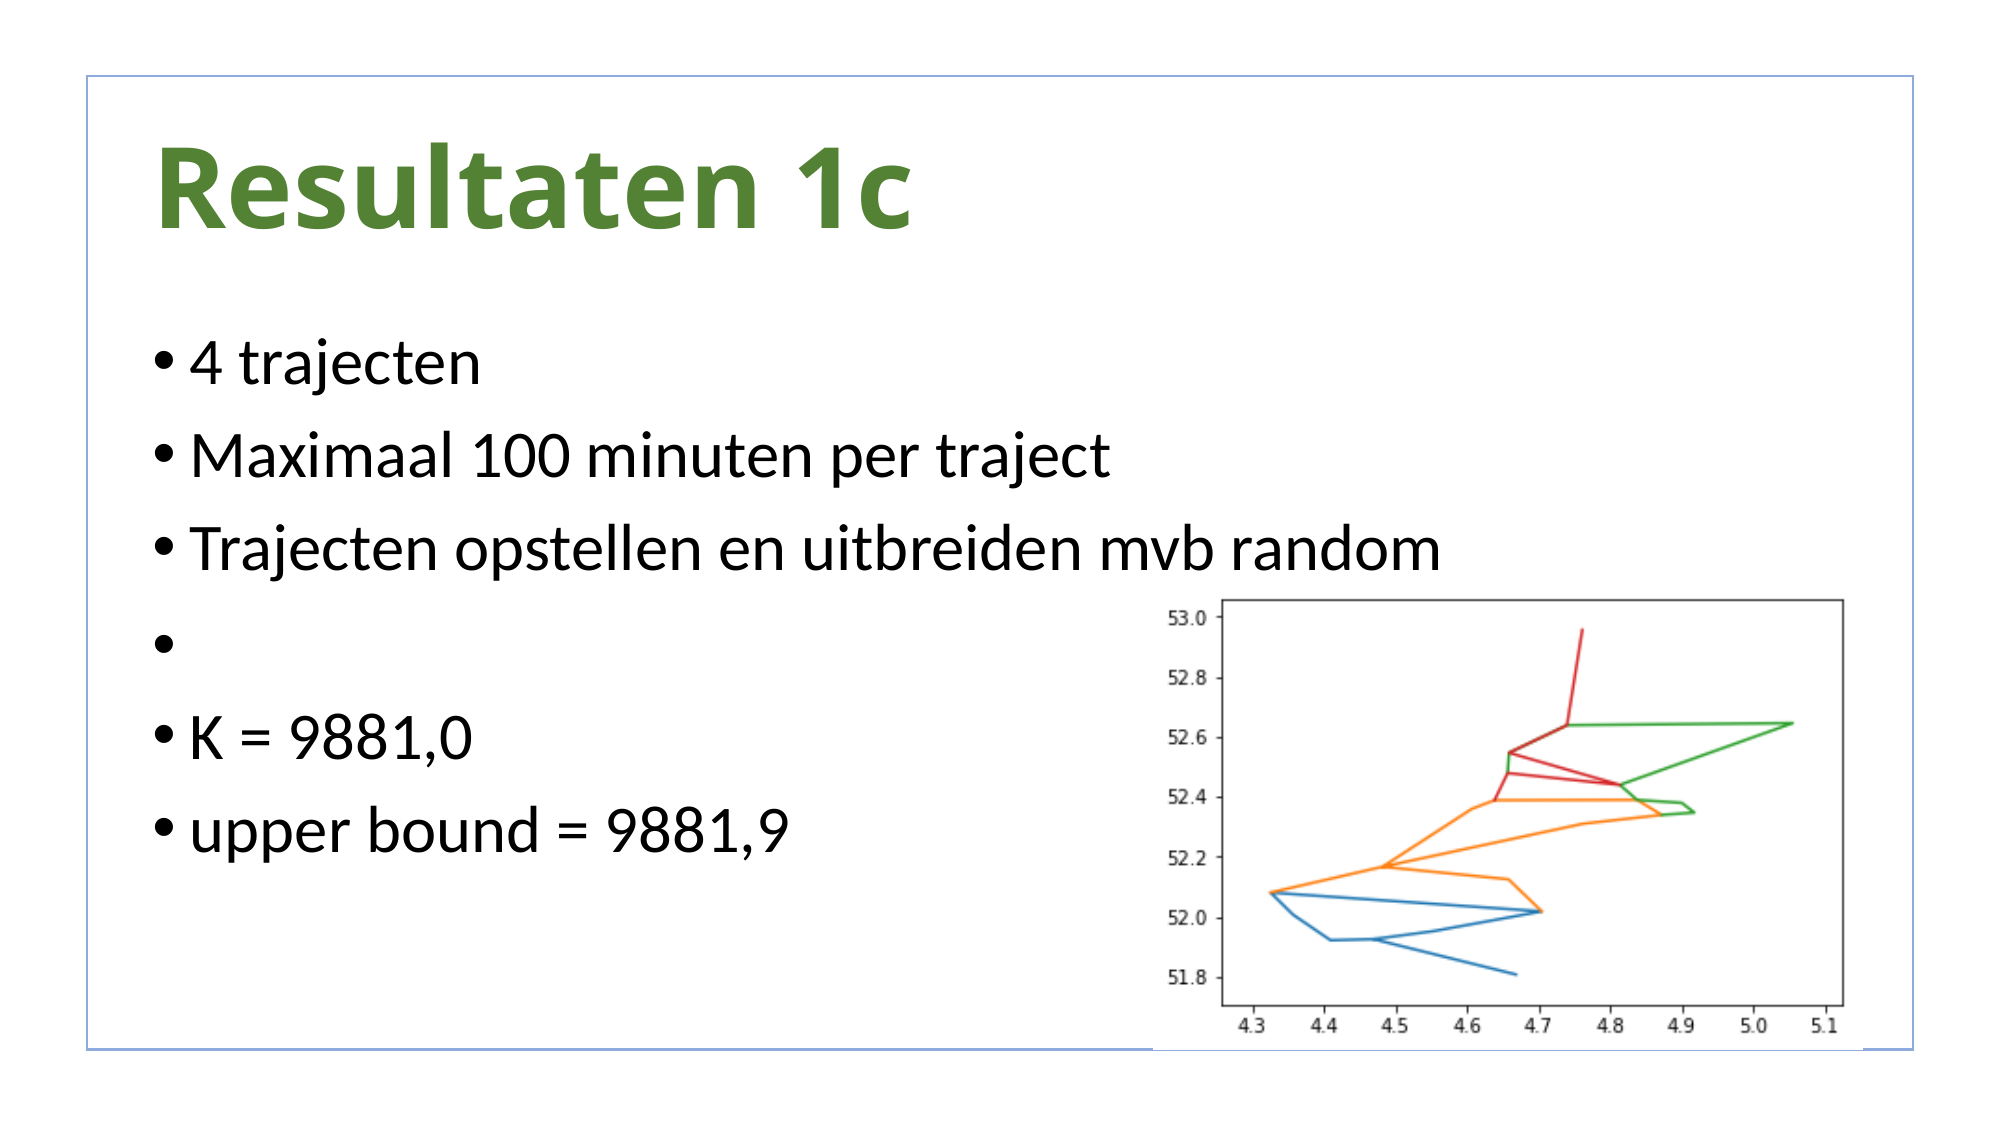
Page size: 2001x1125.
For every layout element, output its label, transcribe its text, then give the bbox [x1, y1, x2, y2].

text_box [87, 76, 1913, 1049]
title Resultaten 1c [137, 83, 1863, 302]
picture [1153, 581, 1863, 1050]
list 4 trajecten Maximaal 100 minuten per traject Trajecten opstellen en uitbreiden mvb random K = 9881,0 upper bound = 9881,9 [137, 319, 1809, 1034]
